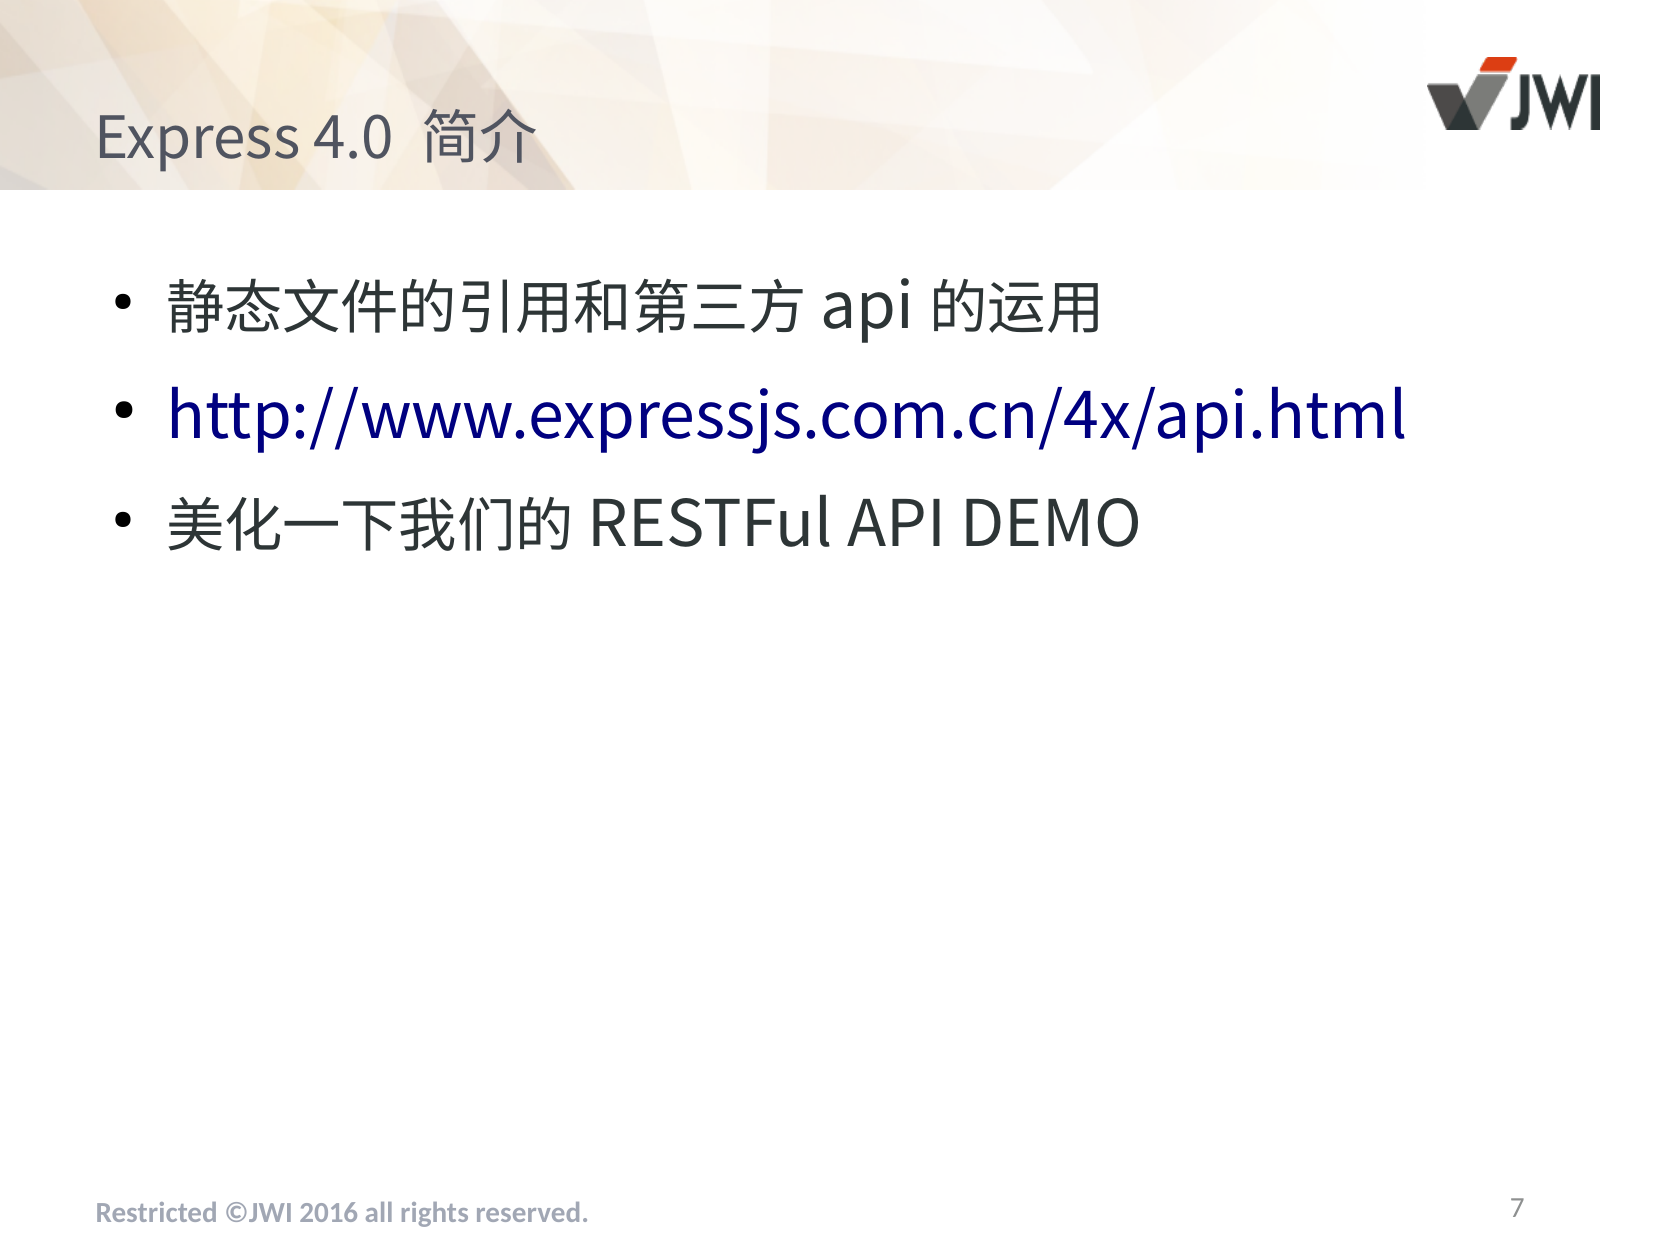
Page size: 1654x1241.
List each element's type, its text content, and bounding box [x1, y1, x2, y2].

list 静态文件的引用和第三方api的运用 http://www.expressjs.com.cn/4x/api.html 美化一下我们的RESTFul API DEMO [80, 265, 1564, 1117]
picture [0, 0, 1654, 190]
slide_number <编号> [1394, 1172, 1540, 1239]
title Express 4.0 简介 [79, 36, 1396, 178]
